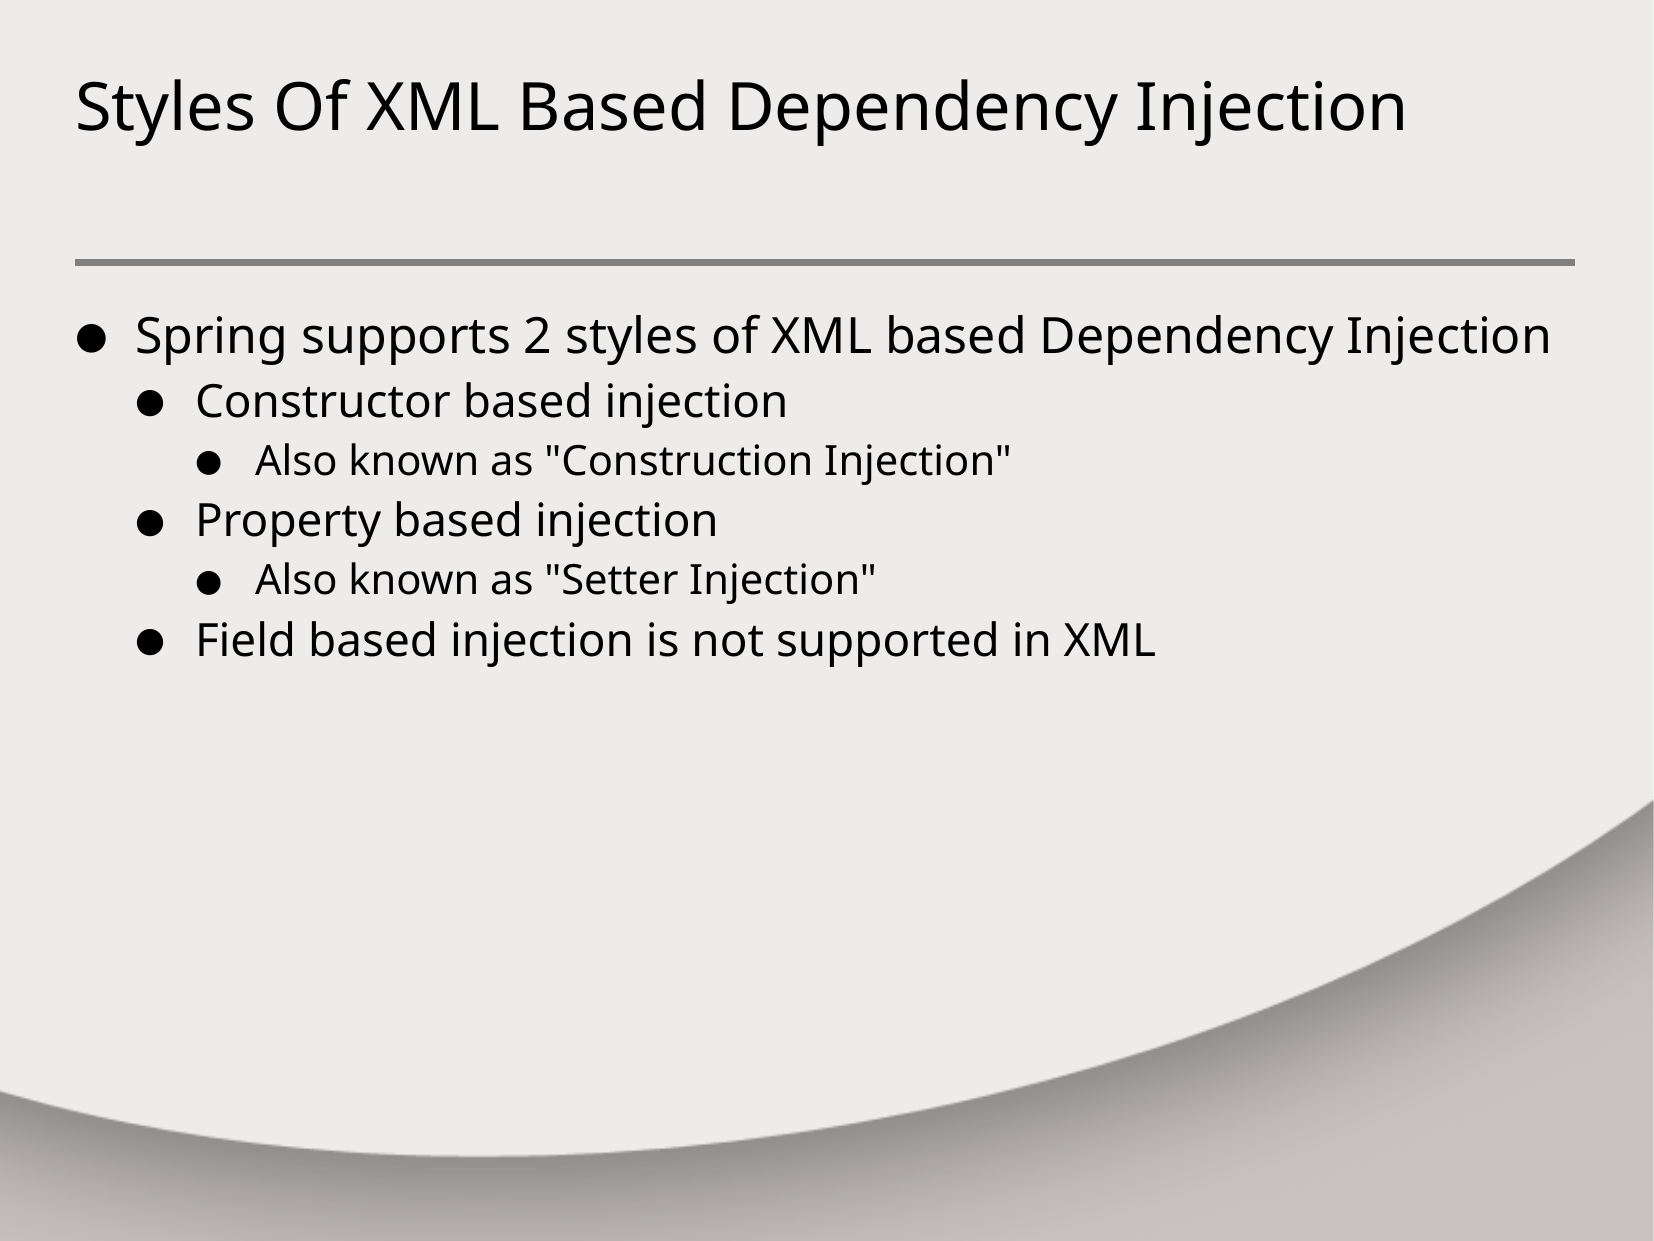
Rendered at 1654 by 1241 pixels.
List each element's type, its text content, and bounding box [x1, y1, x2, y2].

title Styles Of XML Based Dependency Injection [75, 75, 1576, 226]
list Spring supports 2 styles of XML based Dependency Injection Constructor based injection Also known as "Construction Injection" Property based injection Also known as "Setter Injection" Field based injection is not supported in XML [75, 300, 1576, 1163]
picture [0, 0, 1654, 1241]
